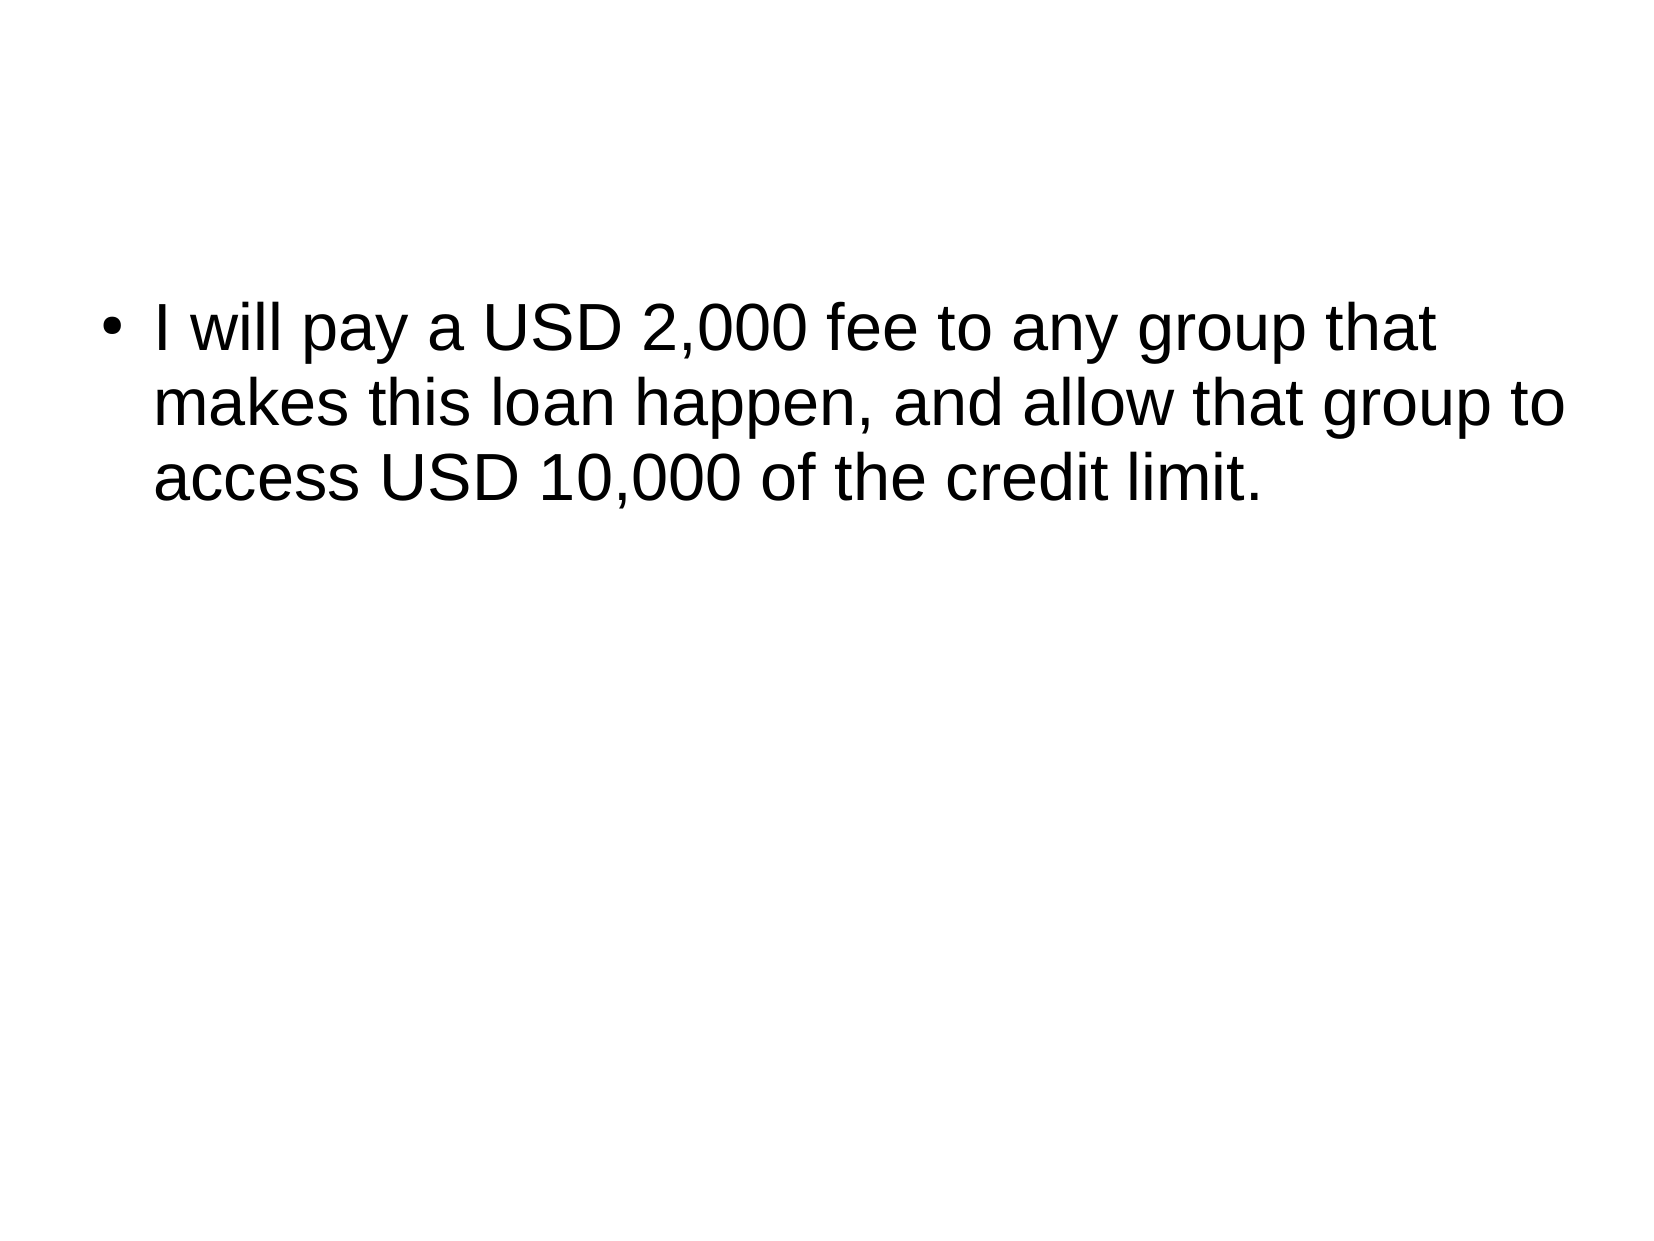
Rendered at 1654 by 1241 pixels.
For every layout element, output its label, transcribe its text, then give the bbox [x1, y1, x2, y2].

list I will pay a USD 2,000 fee to any group that makes this loan happen, and allow that group to access USD 10,000 of the credit limit. [82, 290, 1571, 1010]
